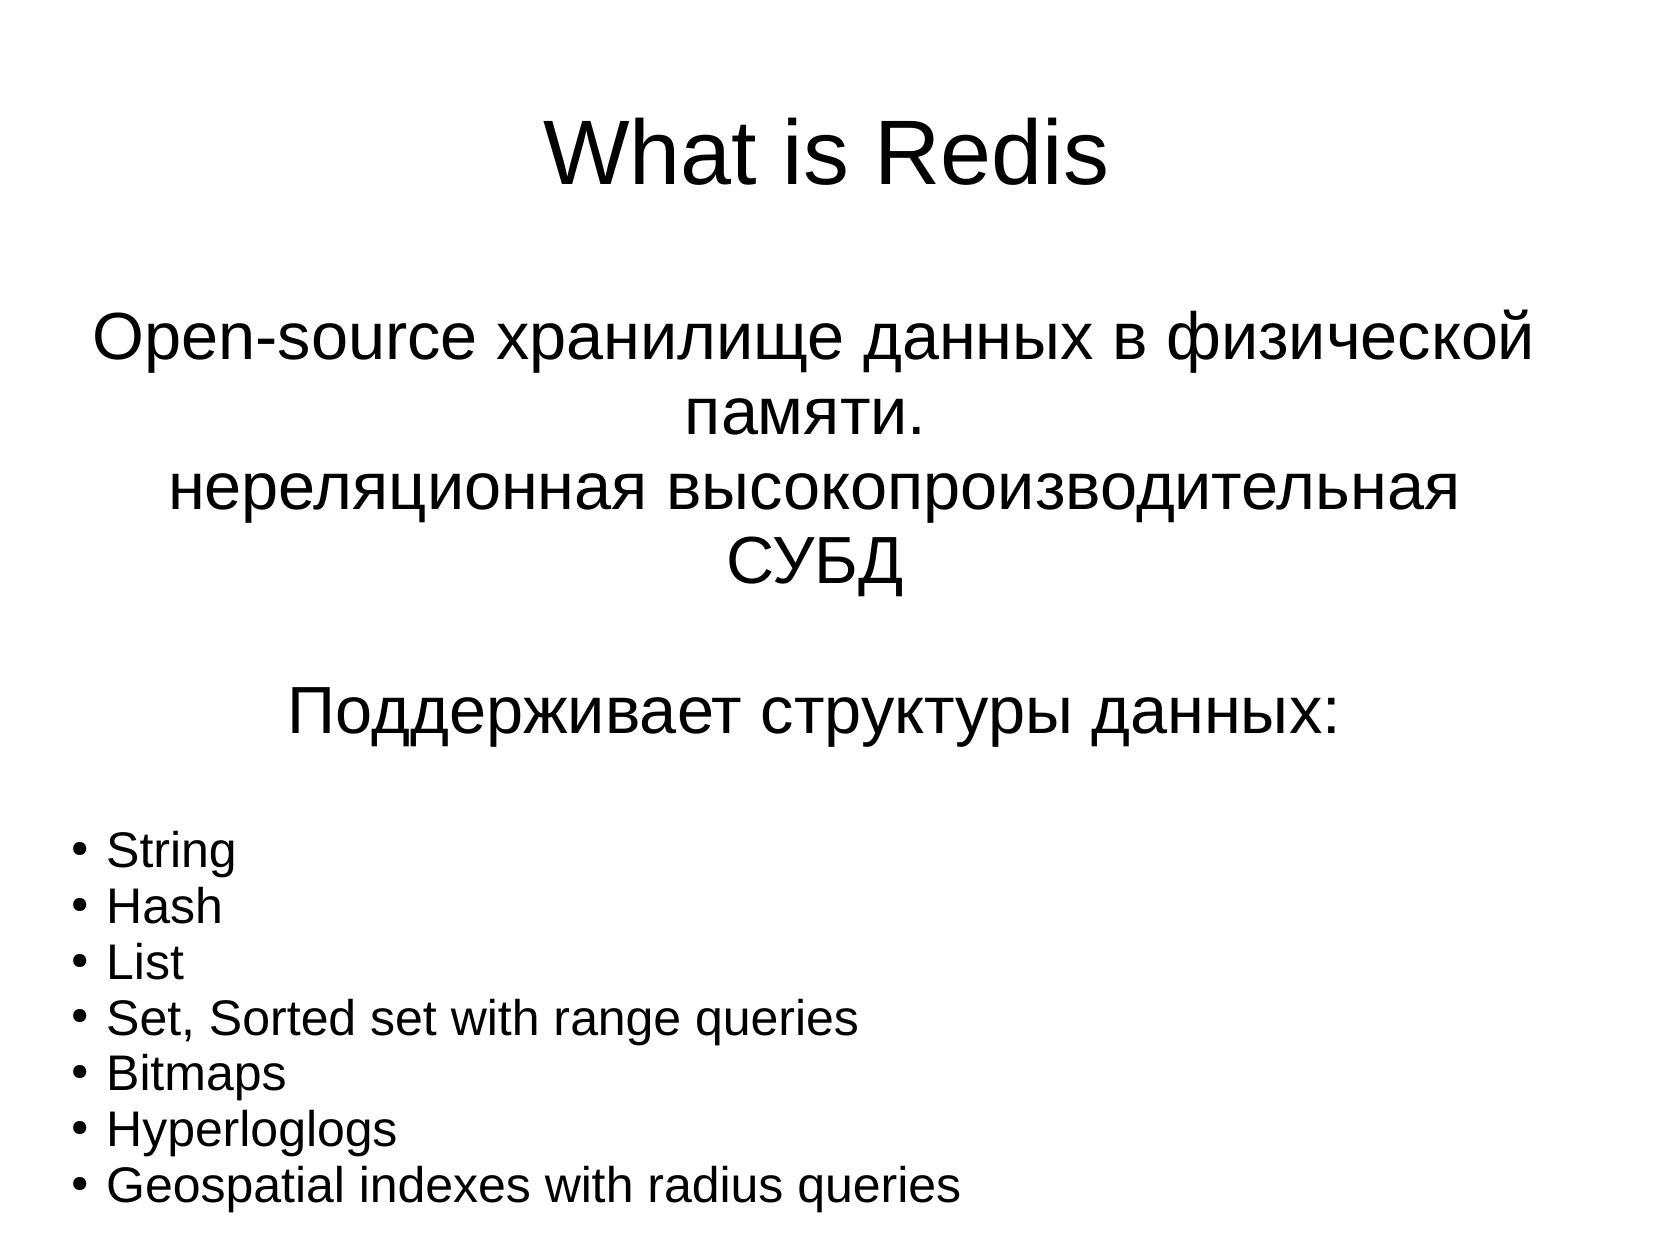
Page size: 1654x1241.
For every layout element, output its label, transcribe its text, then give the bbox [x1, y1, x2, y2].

subtitle Open-source хранилище данных в физической памяти. нереляционная высокопроизводительная СУБД Поддерживает структуры данных: String Hash List Set, Sorted set with range queries Bitmaps Hyperloglogs Geospatial indexes with radius queries [70, 297, 1559, 1241]
title What is Redis [82, 49, 1571, 257]
